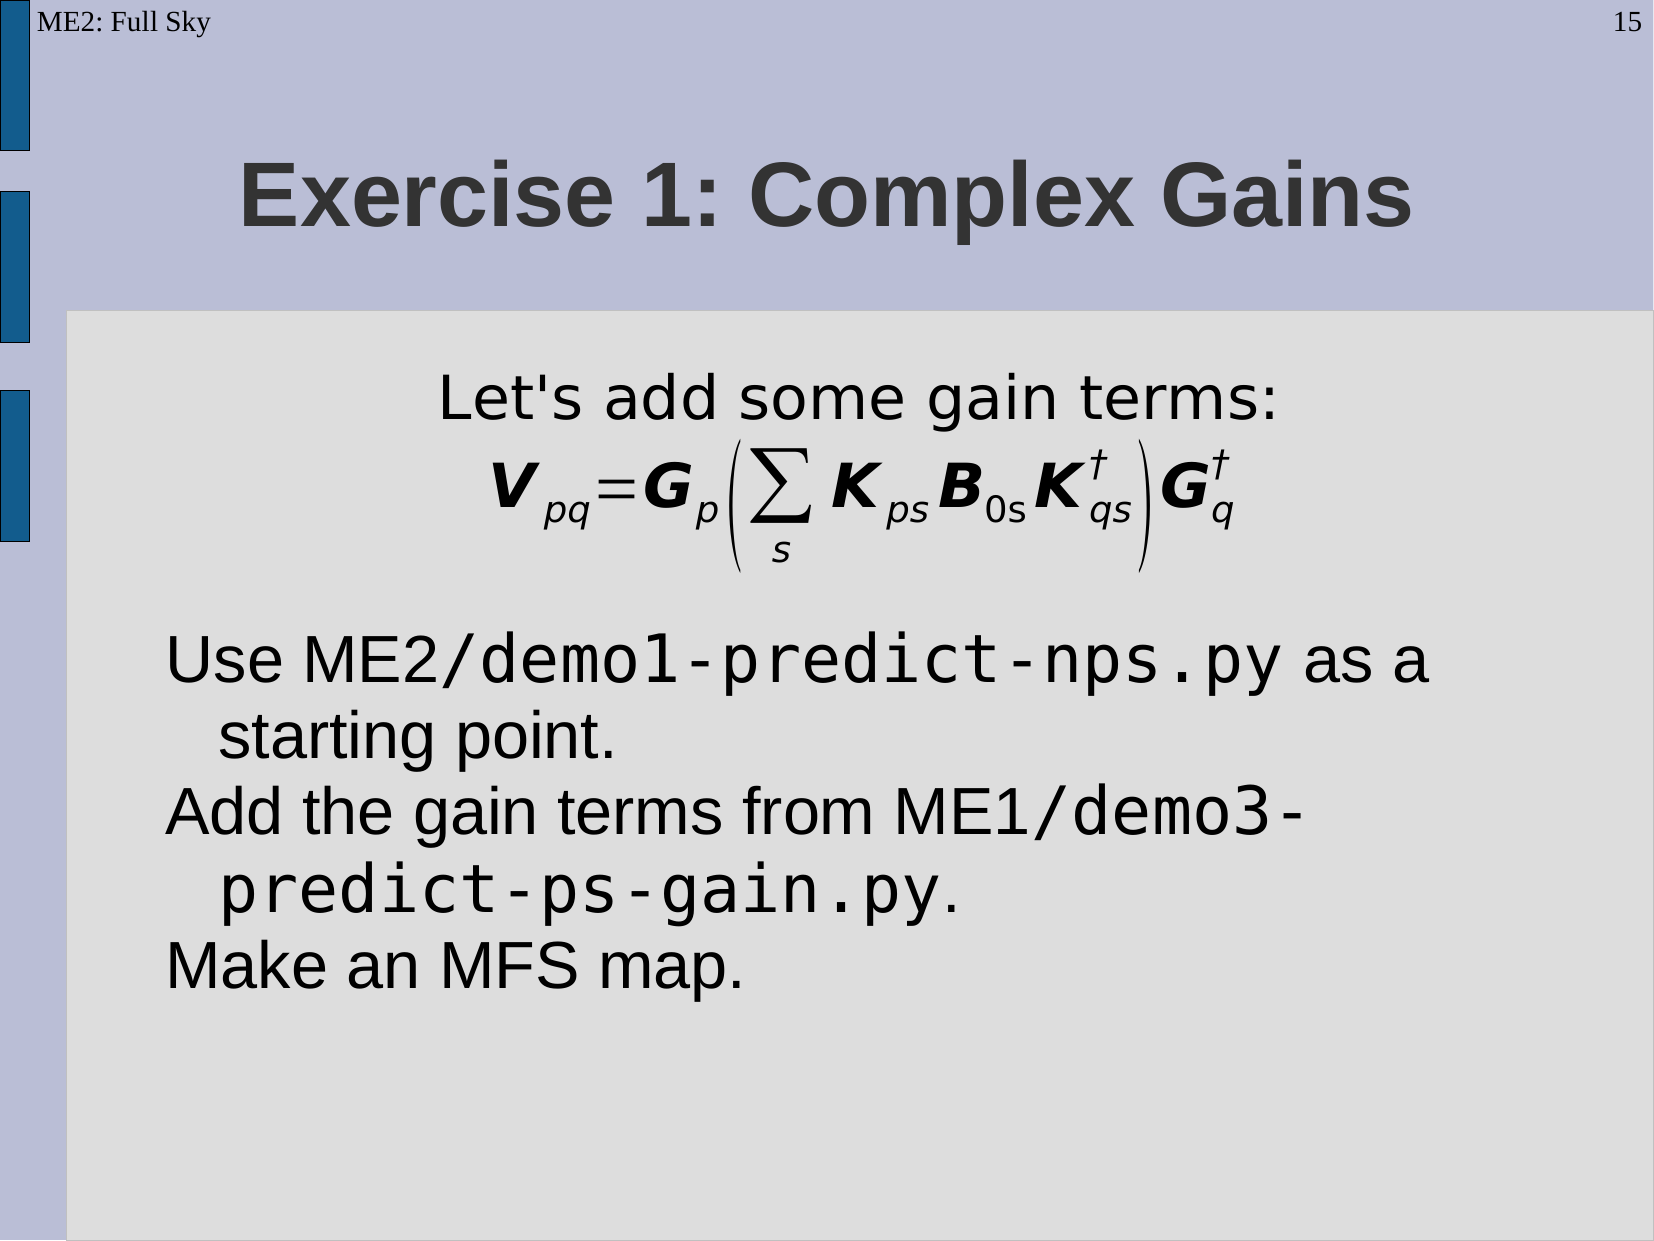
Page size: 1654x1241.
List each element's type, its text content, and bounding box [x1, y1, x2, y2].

chart [431, 362, 1291, 577]
list Use ME2/demo1-predict-nps.py as a starting point. Add the gain terms from ME1/demo3-predict-ps-gain.py. Make an MFS map. [147, 620, 1560, 1141]
title Exercise 1: Complex Gains [121, 91, 1534, 299]
